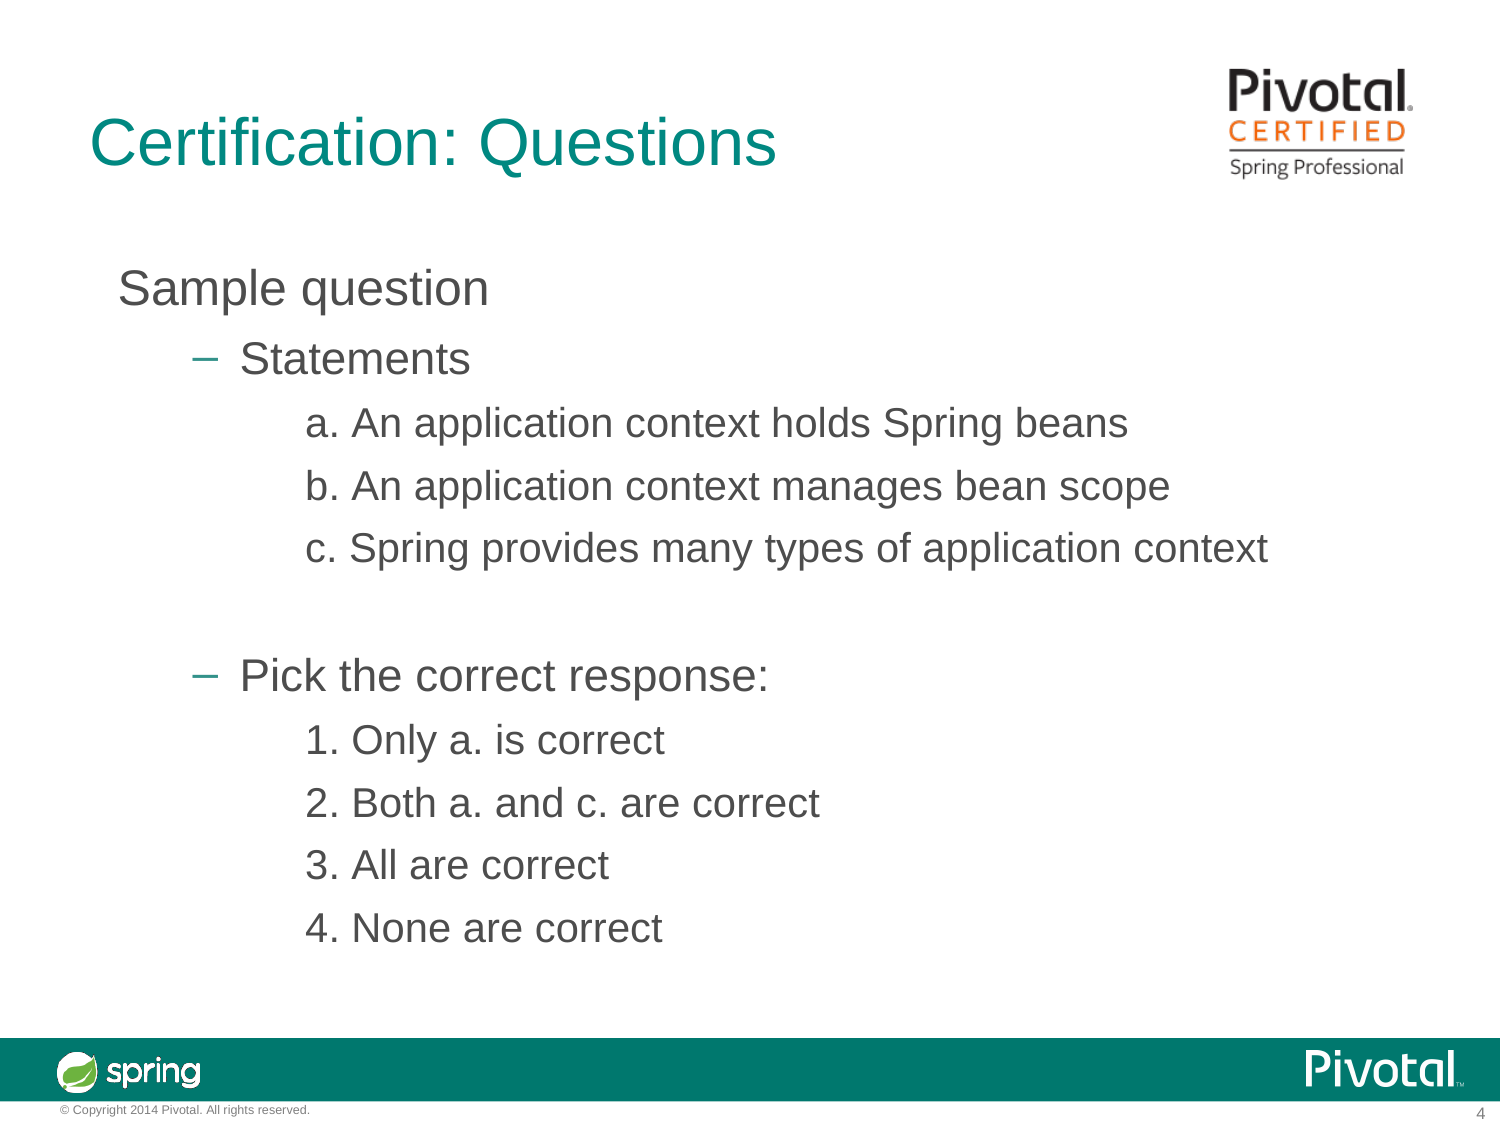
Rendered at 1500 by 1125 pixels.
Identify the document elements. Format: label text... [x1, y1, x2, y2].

list Sample question Statements a. An application context holds Spring beans b. An application context manages bean scope c. Spring provides many types of application context Pick the correct response: 1. Only a. is correct 2. Both a. and c. are correct 3. All are correct 4. None are correct [102, 248, 1394, 1031]
title Certification: Questions [75, 45, 1426, 233]
picture [1208, 48, 1426, 196]
picture [32, 1041, 210, 1103]
picture [1306, 1050, 1464, 1087]
